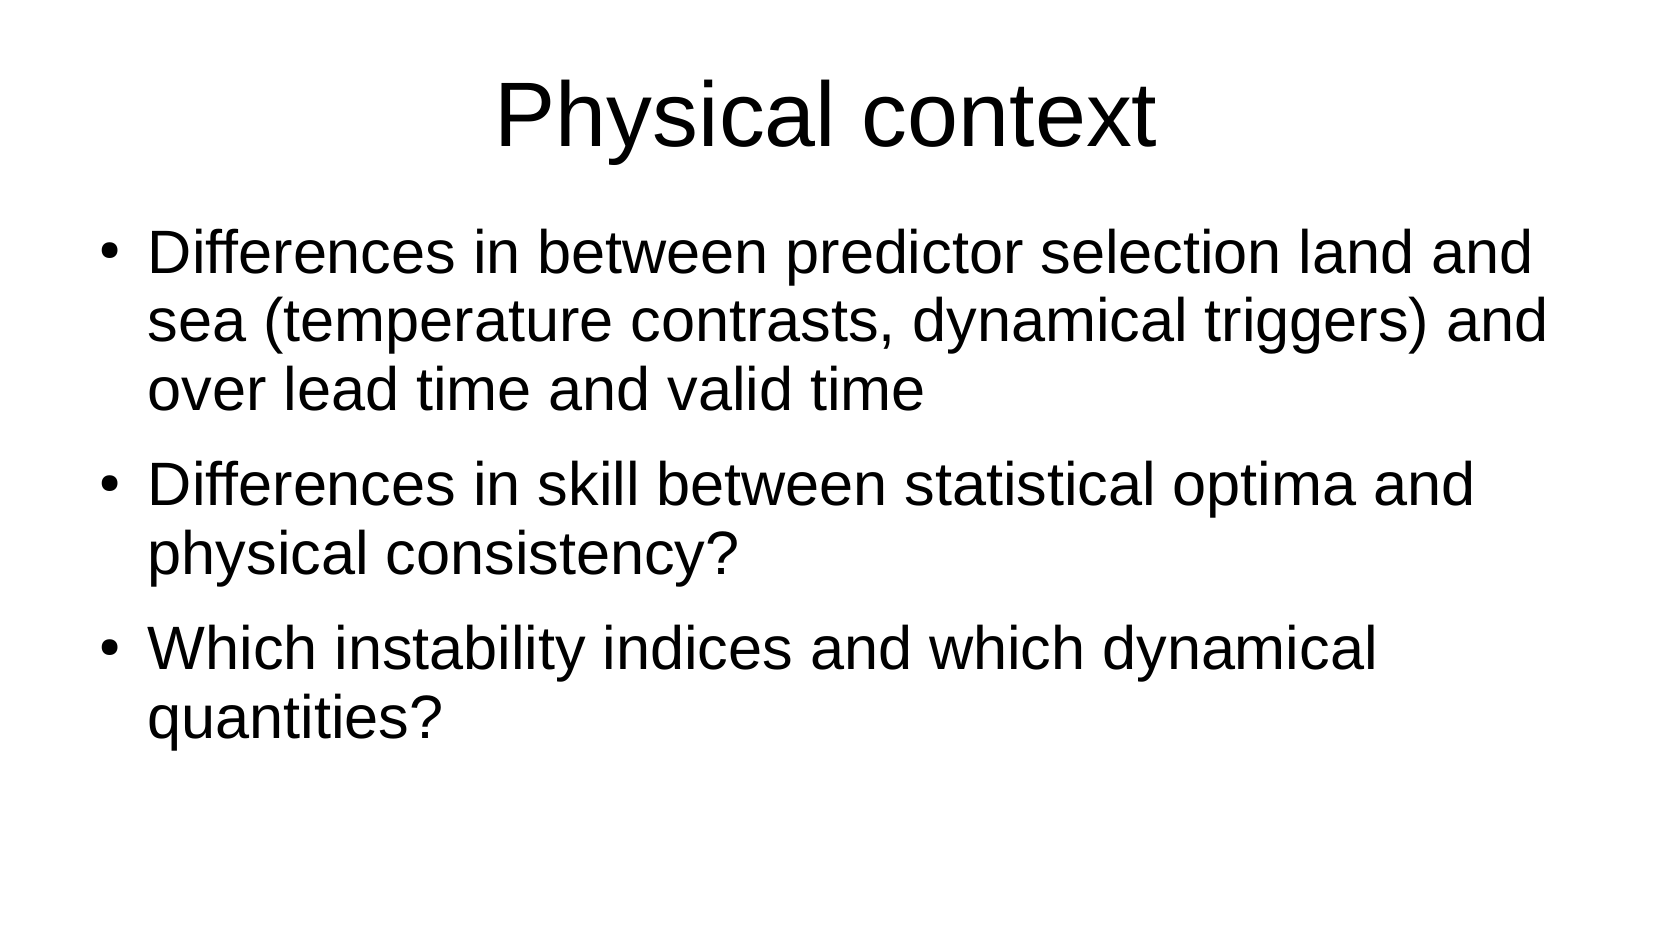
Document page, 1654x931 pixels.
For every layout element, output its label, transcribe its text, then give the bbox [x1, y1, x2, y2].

list Differences in between predictor selection land and sea (temperature contrasts, dynamical triggers) and over lead time and valid time Differences in skill between statistical optima and physical consistency? Which instability indices and which dynamical quantities? [82, 217, 1571, 758]
title Physical context [82, 37, 1571, 193]
